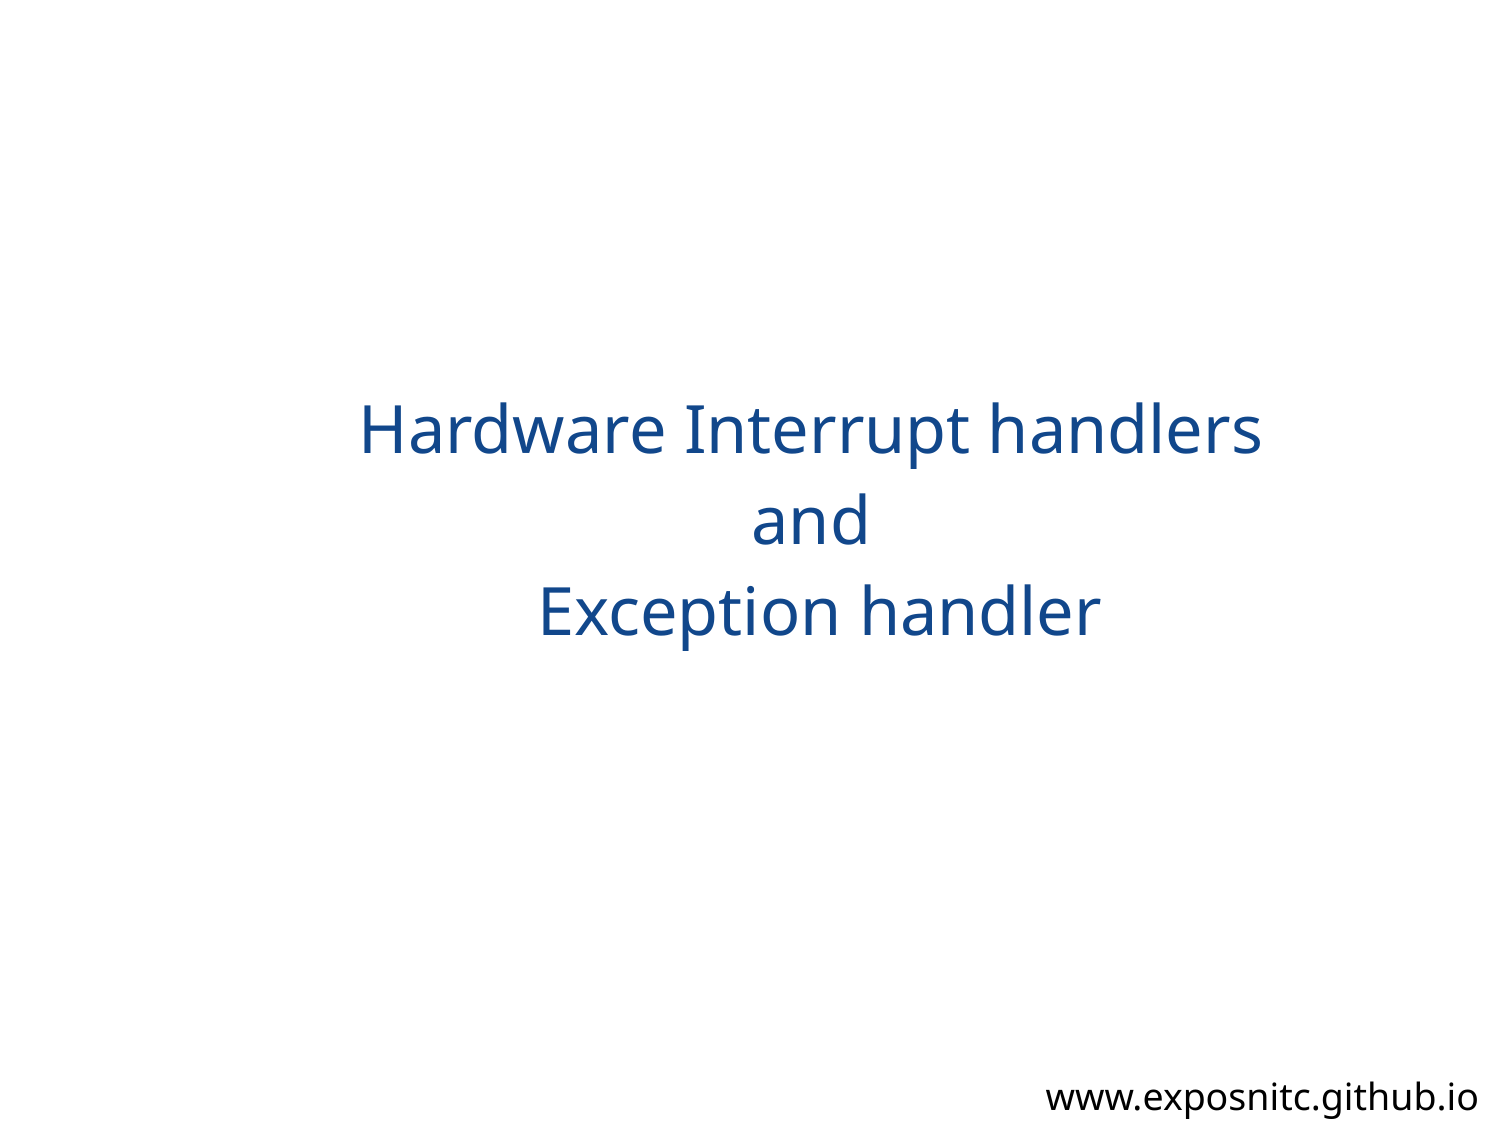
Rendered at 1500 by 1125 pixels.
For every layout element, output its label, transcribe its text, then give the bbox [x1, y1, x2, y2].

text_box www.exposnitc.github.io [1025, 1065, 1500, 1125]
title Hardware Interrupt handlers and Exception handler [212, 375, 1428, 663]
